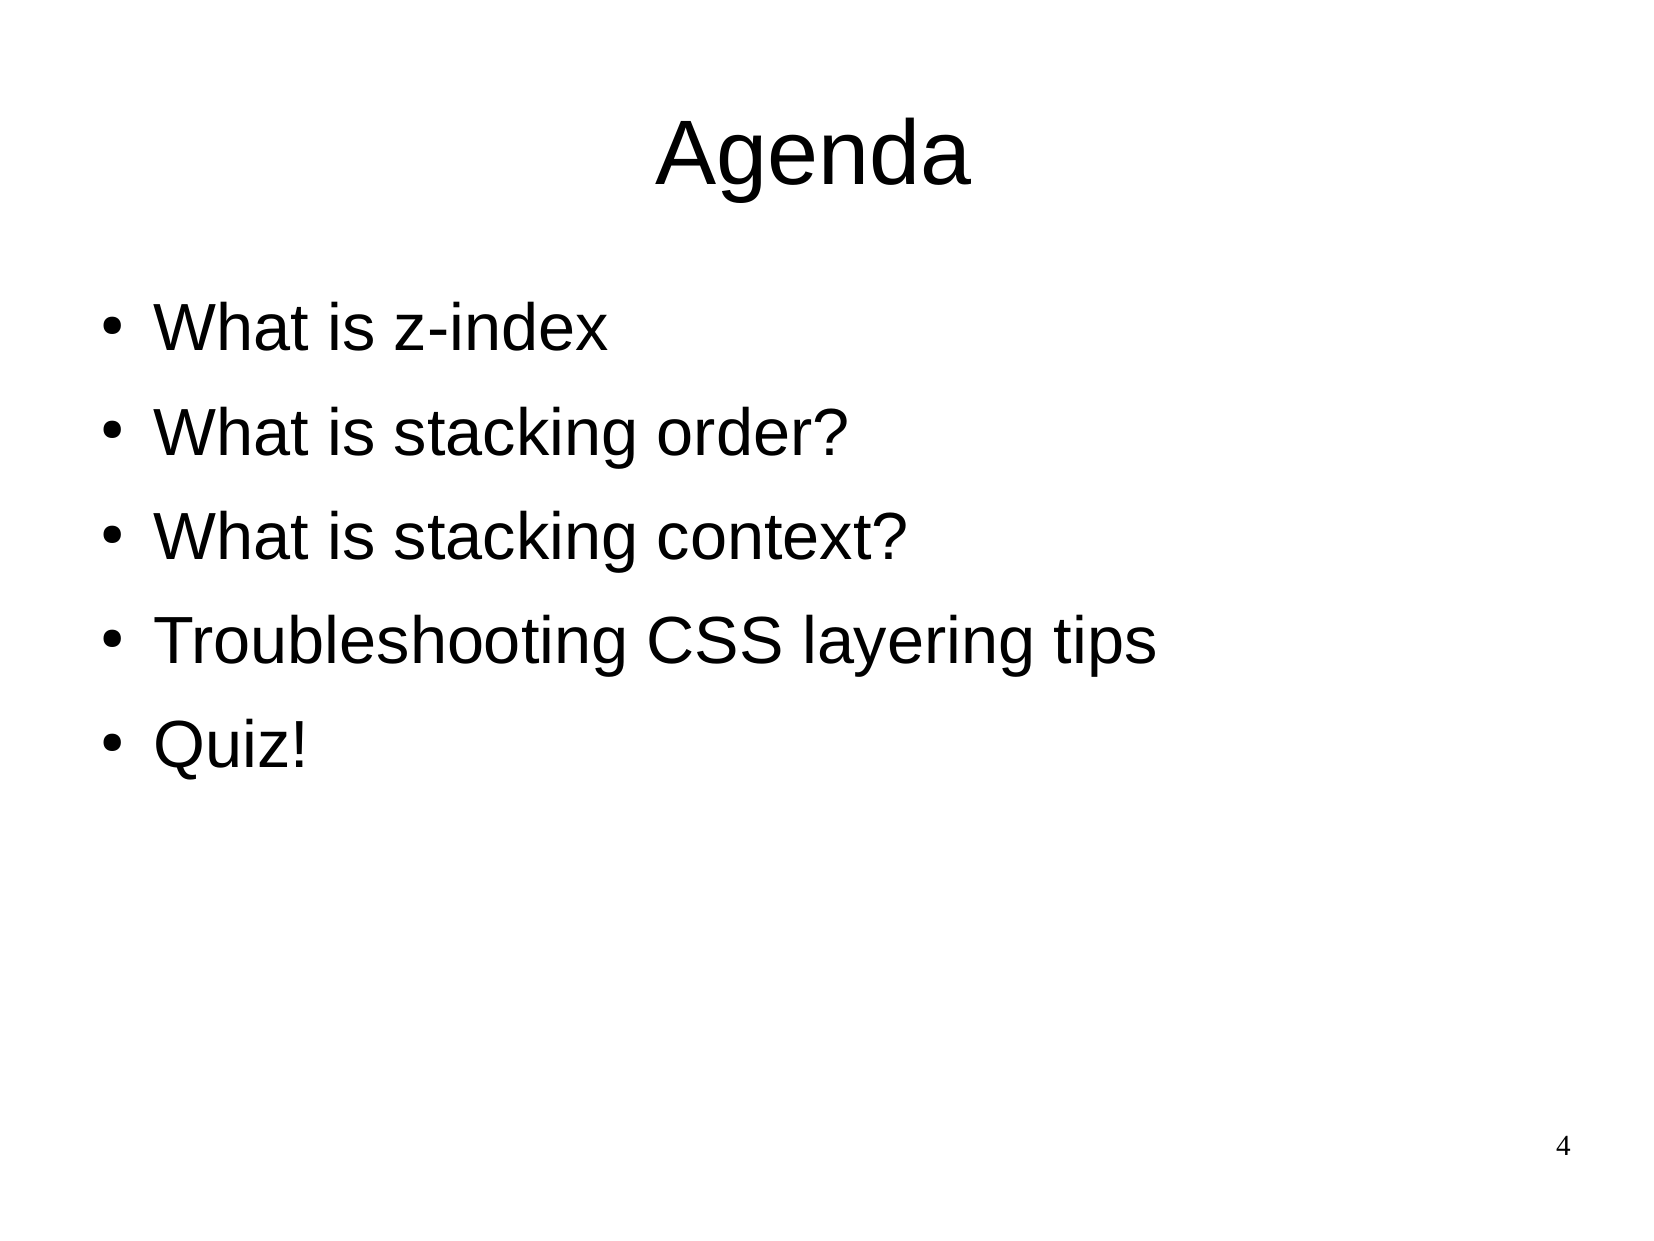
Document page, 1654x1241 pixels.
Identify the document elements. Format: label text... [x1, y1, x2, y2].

title Agenda [82, 49, 1571, 257]
list What is z-index What is stacking order? What is stacking context? Troubleshooting CSS layering tips Quiz! [82, 290, 1538, 1010]
